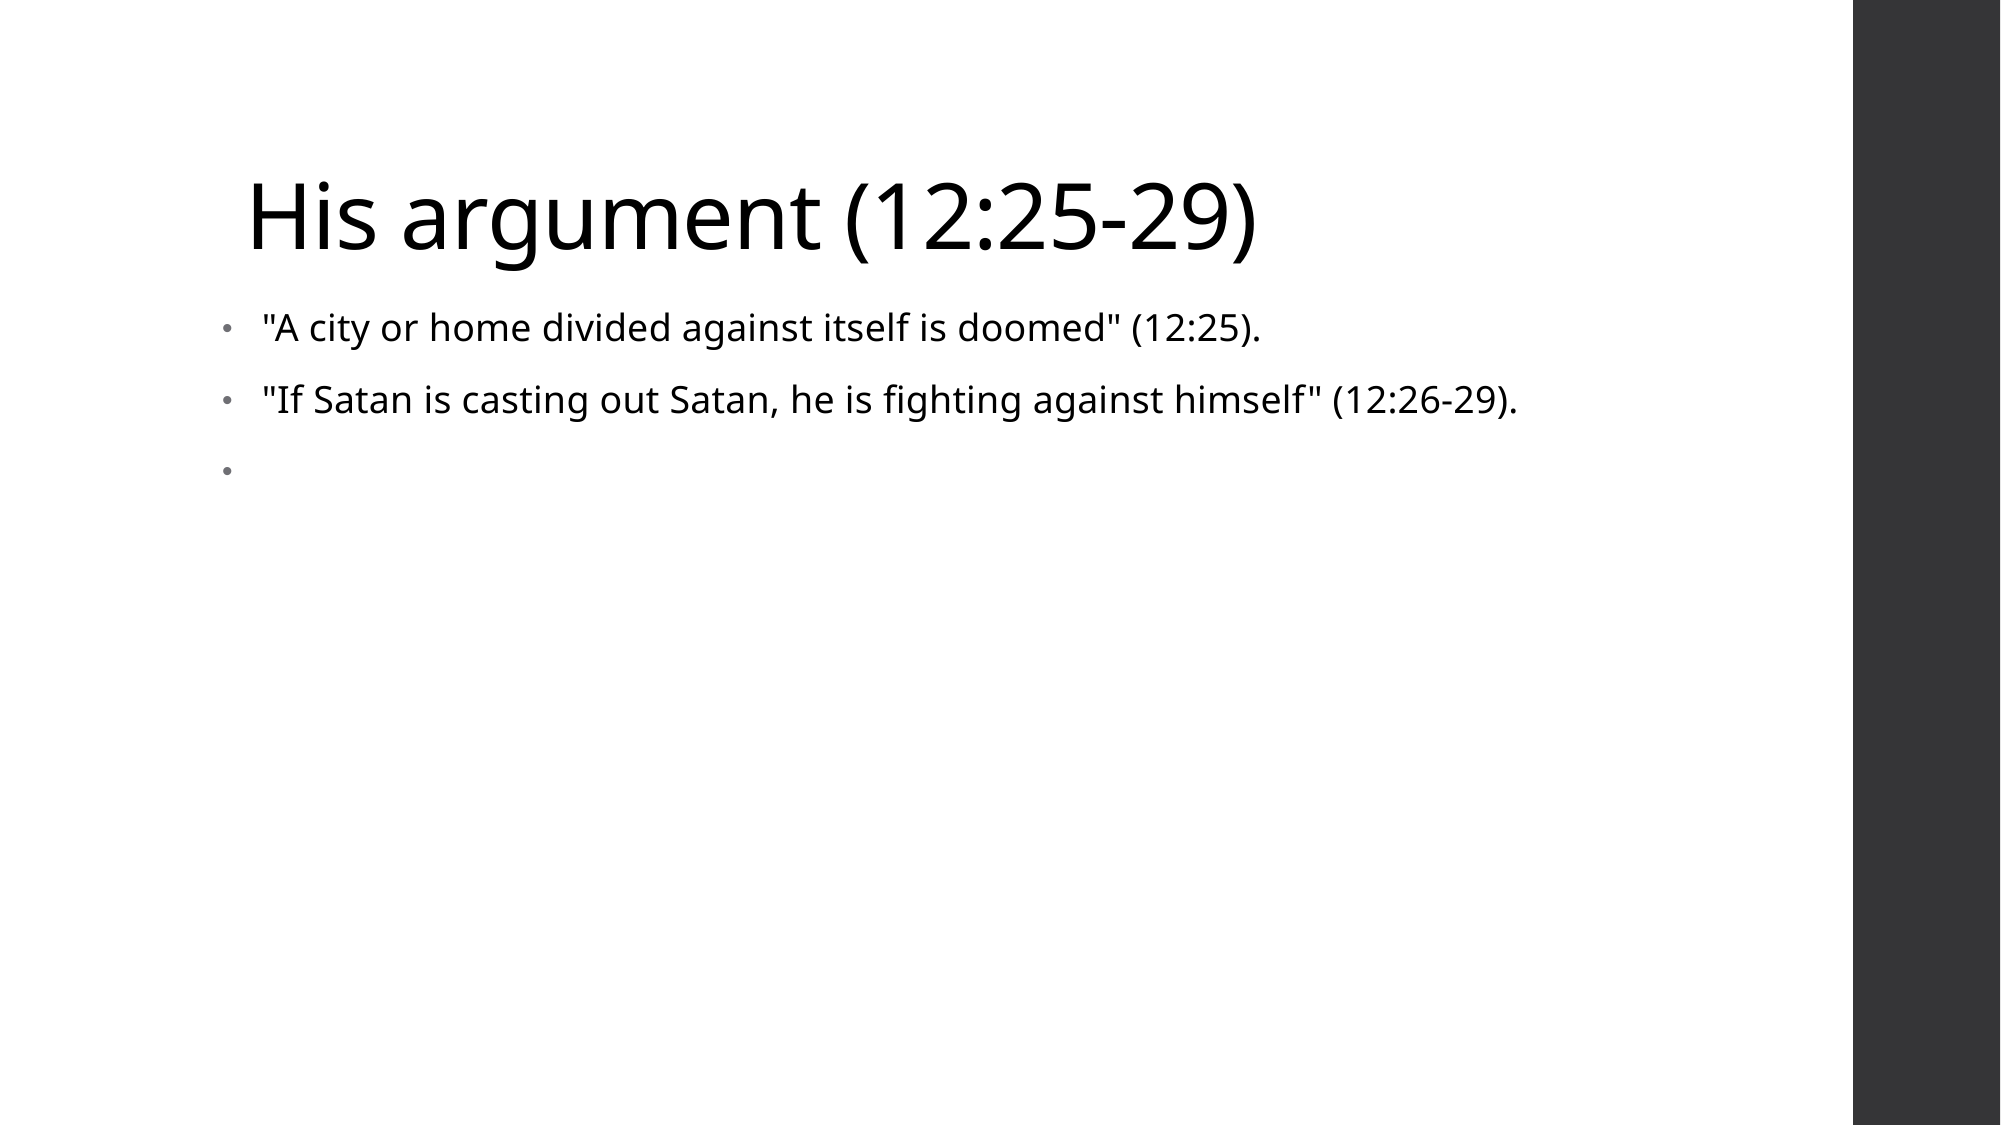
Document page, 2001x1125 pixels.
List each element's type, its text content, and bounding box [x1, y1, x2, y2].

title His argument (12:25-29) [206, 60, 1797, 278]
list "A city or home divided against itself is doomed" (12:25). "If Satan is casting out Satan, he is fighting against himself" (12:26-29). [206, 299, 1617, 1014]
